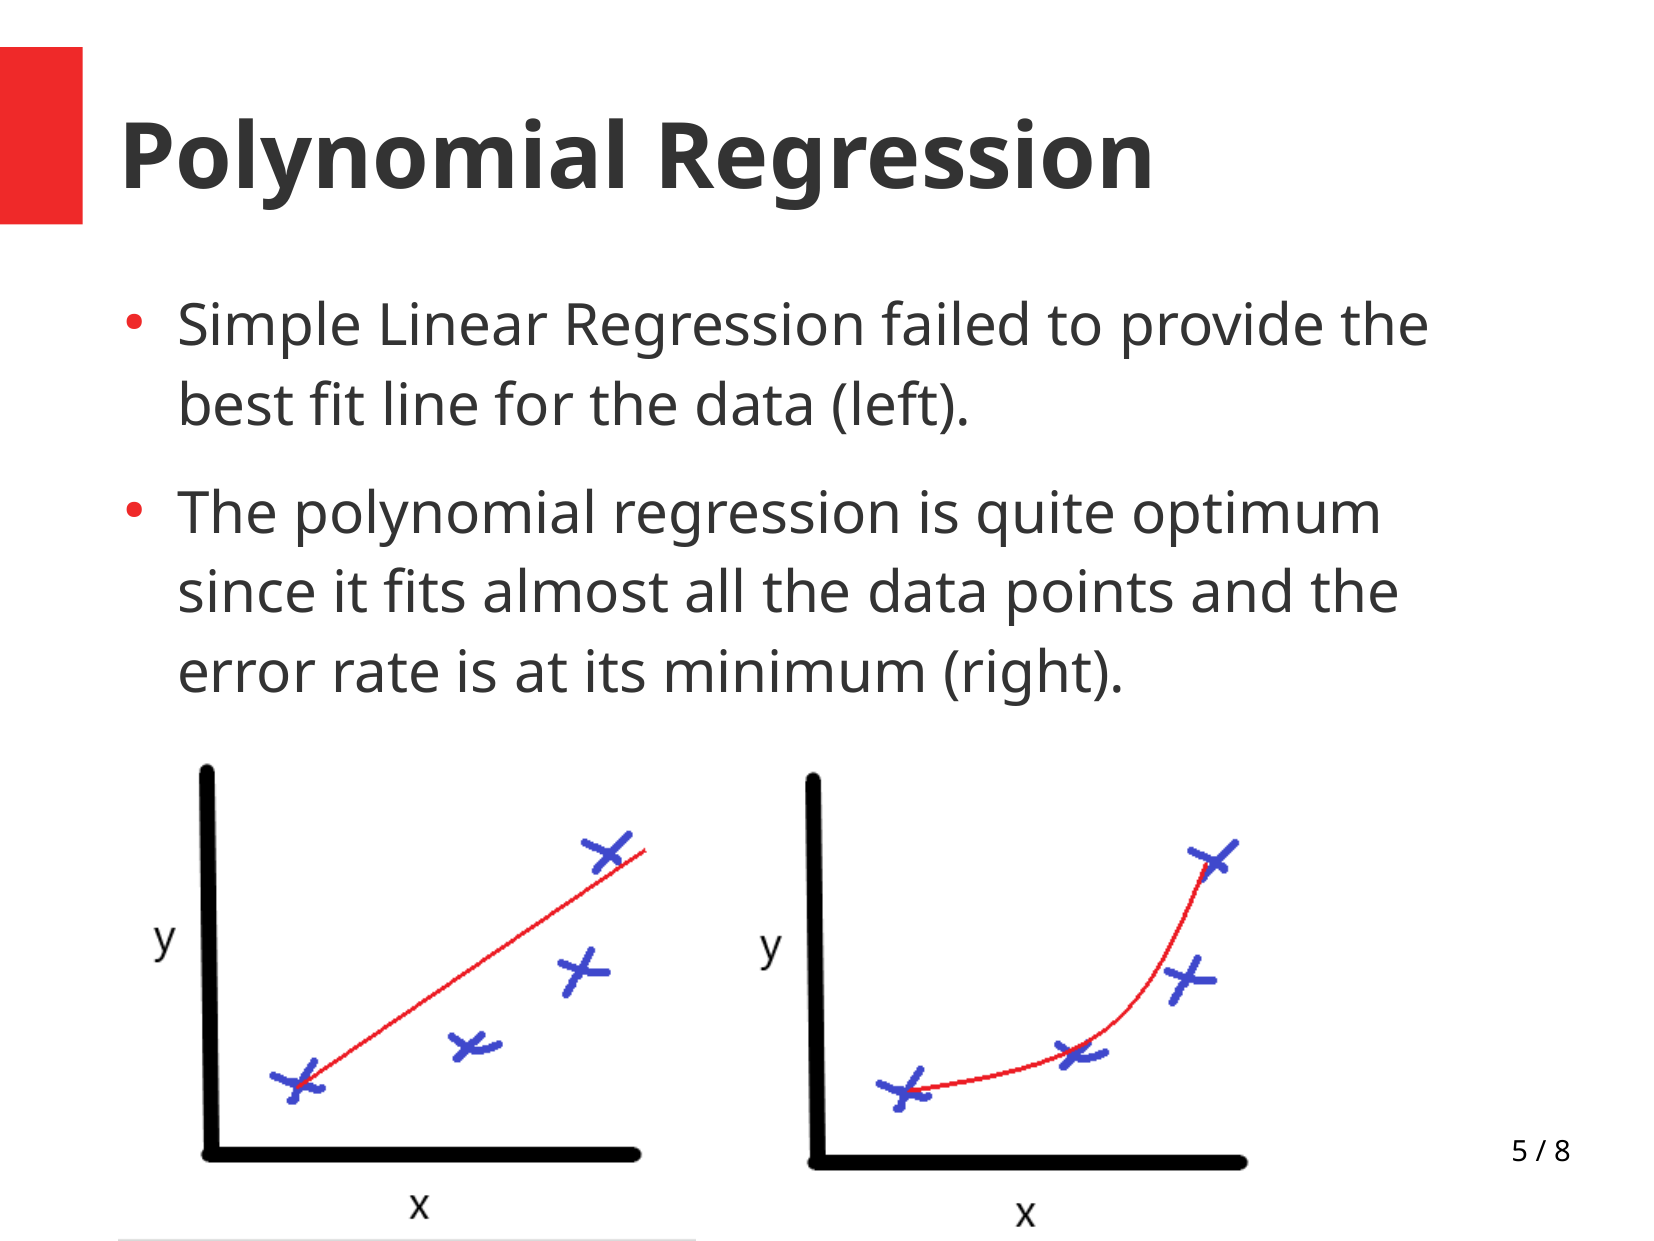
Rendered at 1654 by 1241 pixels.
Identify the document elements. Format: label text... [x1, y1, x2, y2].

list Simple Linear Regression failed to provide the best fit line for the data (left). The polynomial regression is quite optimum since it fits almost all the data points and the error rate is at its minimum (right). [106, 283, 1524, 1003]
picture [118, 720, 1399, 1241]
title Polynomial Regression [118, 49, 1571, 257]
